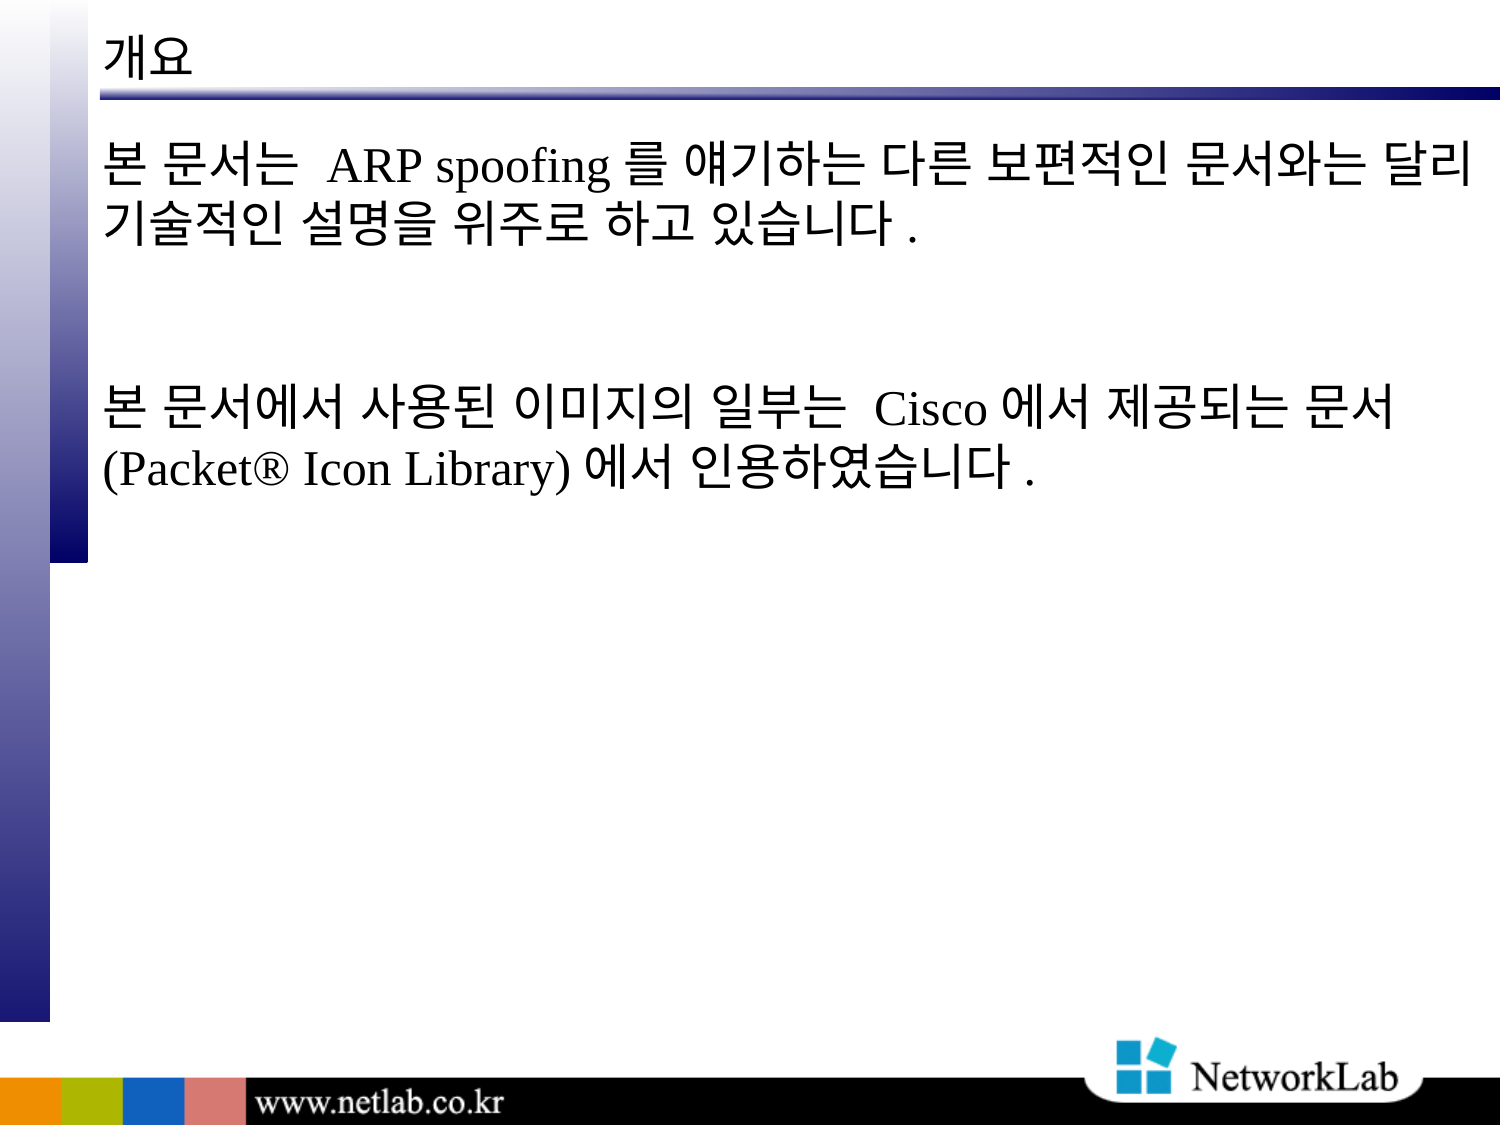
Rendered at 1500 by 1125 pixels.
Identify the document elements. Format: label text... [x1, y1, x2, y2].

picture [99, 95, 1500, 100]
text_box 본 문서는 ARP spoofing를 얘기하는 다른 보편적인 문서와는 달리 기술적인 설명을 위주로 하고 있습니다. 본 문서에서 사용된 이미지의 일부는 Cisco에서 제공되는 문서(Packet® Icon Library)에서 인용하였습니다. [87, 125, 1500, 595]
text_box 개요 [87, 18, 1500, 95]
picture [0, 1022, 1500, 1125]
